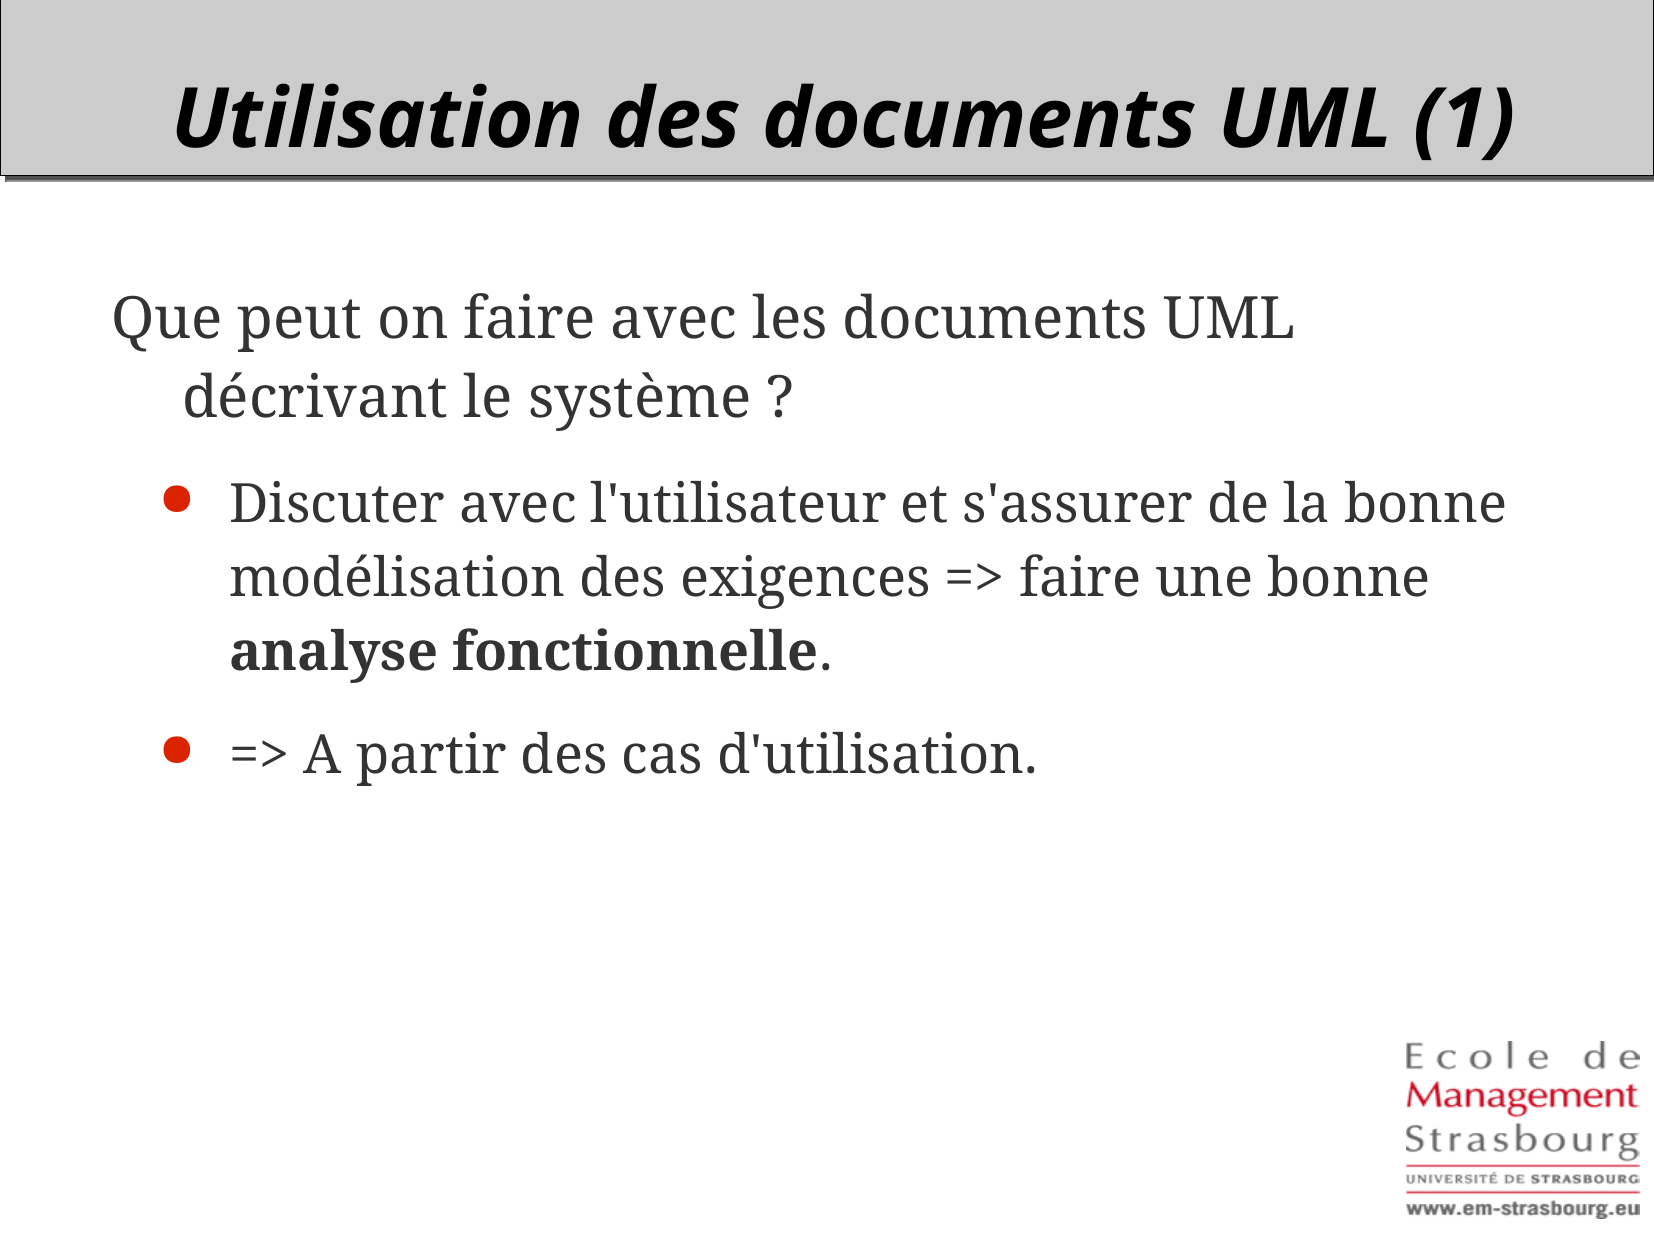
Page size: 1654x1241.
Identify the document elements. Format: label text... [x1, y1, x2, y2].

picture [1406, 1041, 1640, 1219]
title Utilisation des documents UML (1) [138, 26, 1551, 204]
list Que peut on faire avec les documents UML décrivant le système ? Discuter avec l'utilisateur et s'assurer de la bonne modélisation des exigences => faire une bonne analyse fonctionnelle. => A partir des cas d'utilisation. [99, 276, 1558, 1187]
